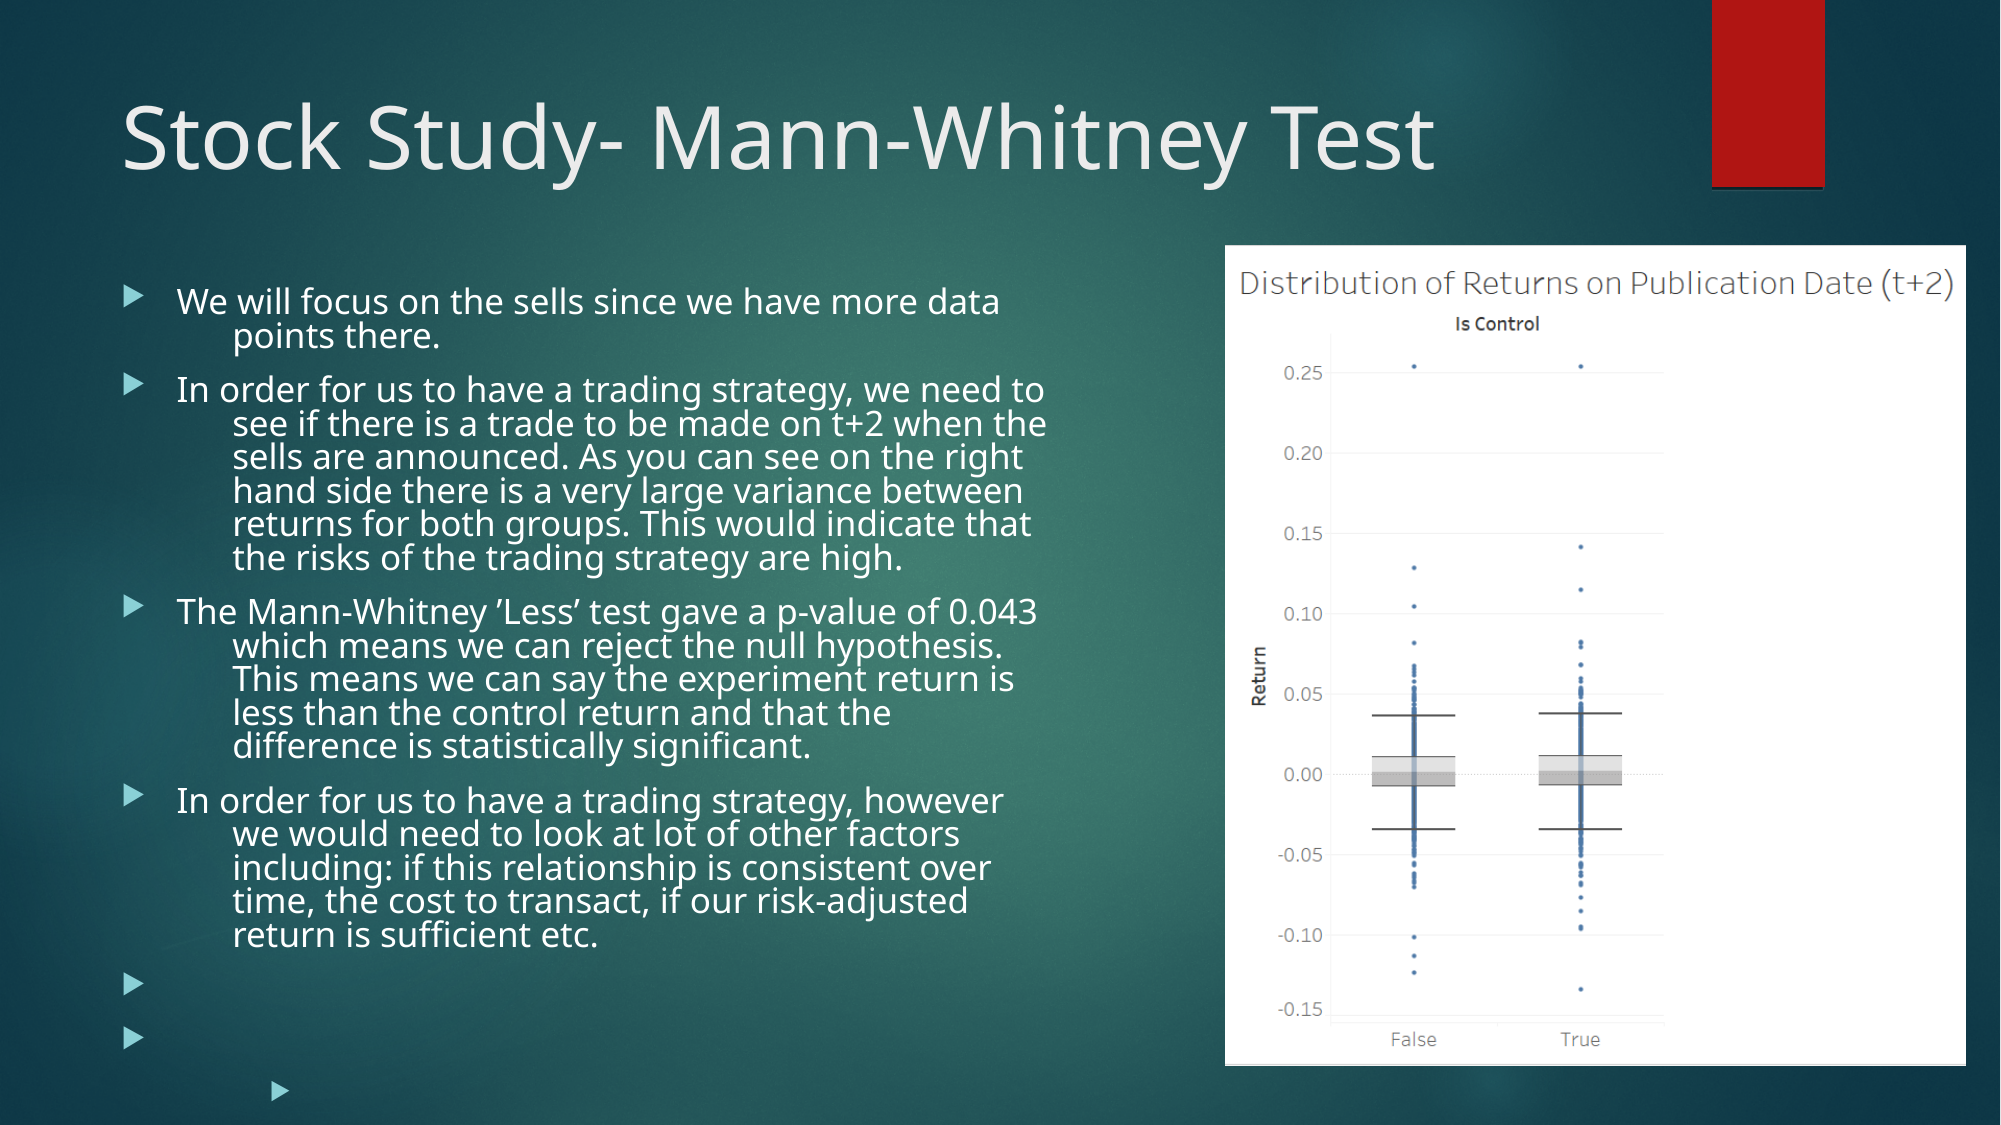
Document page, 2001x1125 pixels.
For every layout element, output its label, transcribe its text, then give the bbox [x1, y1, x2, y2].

title Stock Study- Mann-Whitney Test [106, 74, 1649, 305]
text_box We will focus on the sells since we have more data points there. In order for us to have a trading strategy, we need to see if there is a trade to be made on t+2 when the sells are announced. As you can see on the right hand side there is a very large variance between returns for both groups. This would indicate that the risks of the trading strategy are high. The Mann-Whitney ’Less’ test gave a p-value of 0.043 which means we can reject the null hypothesis. This means we can say the experiment return is less than the control return and that the difference is statistically significant. In order for us to have a trading strategy, however we would need to look at lot of other factors including: if this relationship is consistent over time, the cost to transact, if our risk-adjusted return is sufficient etc. [106, 280, 1068, 1004]
picture [1225, 245, 1966, 1066]
